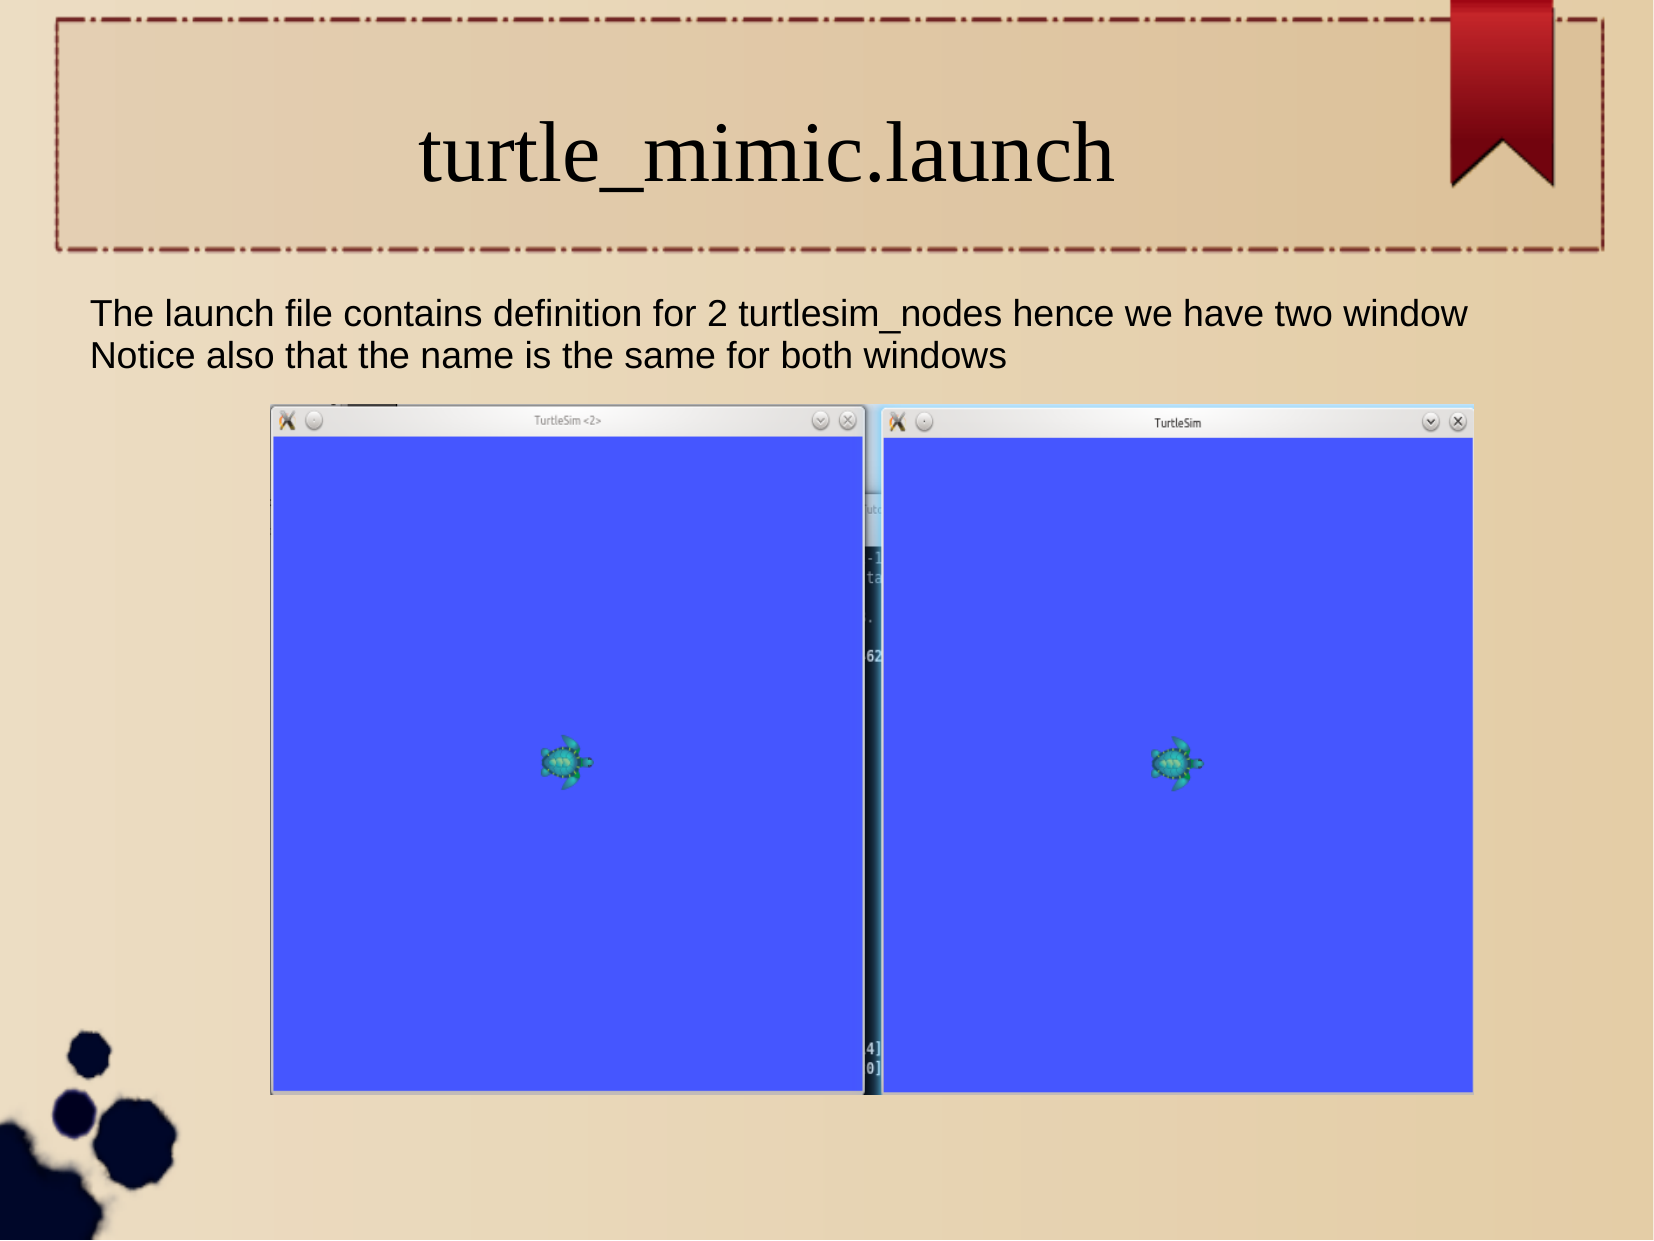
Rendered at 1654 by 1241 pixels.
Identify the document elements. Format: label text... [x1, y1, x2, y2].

picture [0, 0, 1654, 1240]
text_box The launch file contains definition for 2 turtlesim_nodes hence we have two window Notice also that the name is the same for both windows [75, 285, 1606, 384]
title turtle_mimic.launch [82, 49, 1453, 257]
